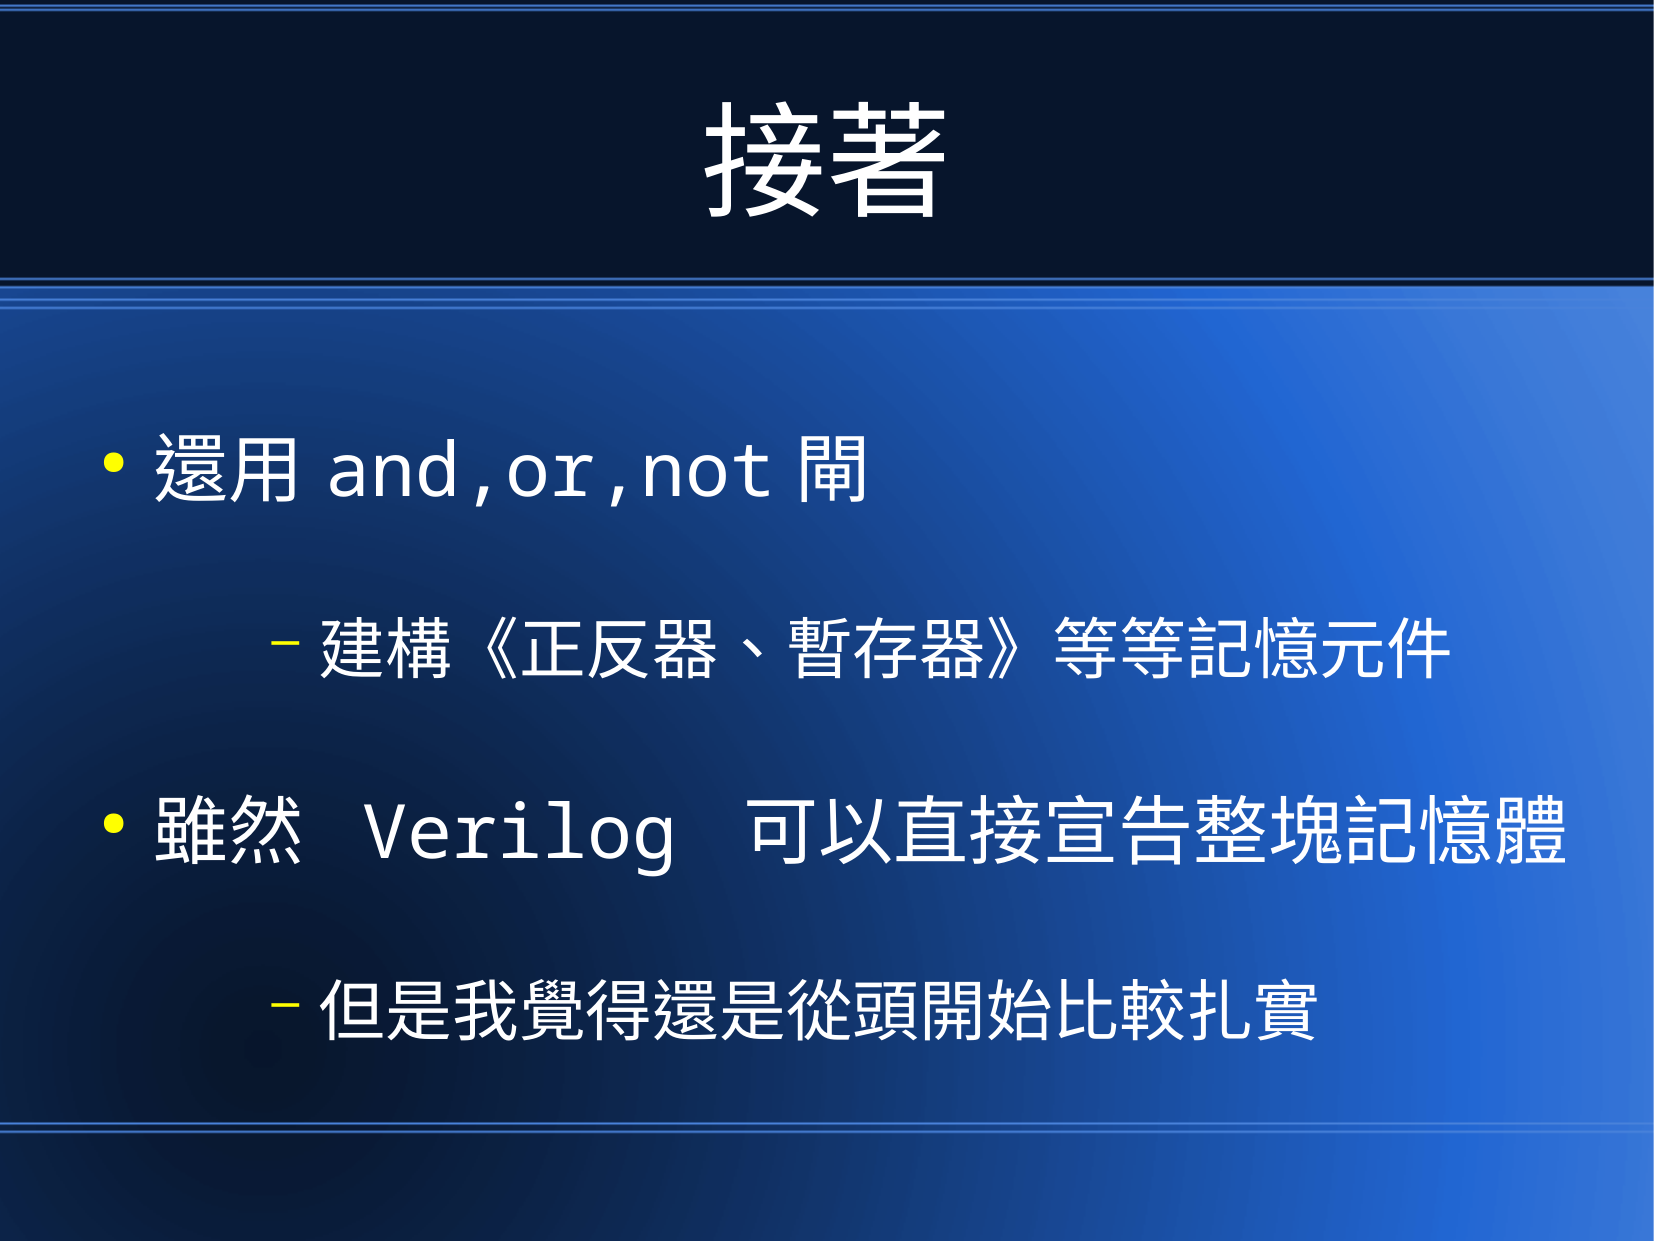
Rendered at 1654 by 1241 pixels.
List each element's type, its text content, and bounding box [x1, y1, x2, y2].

picture [0, 0, 1654, 1241]
title 接著 [82, 49, 1571, 257]
list 還用and,or,not閘 建構《正反器、暫存器》等等記憶元件 雖然 Verilog 可以直接宣告整塊記憶體 但是我覺得還是從頭開始比較扎實 [82, 355, 1571, 1241]
